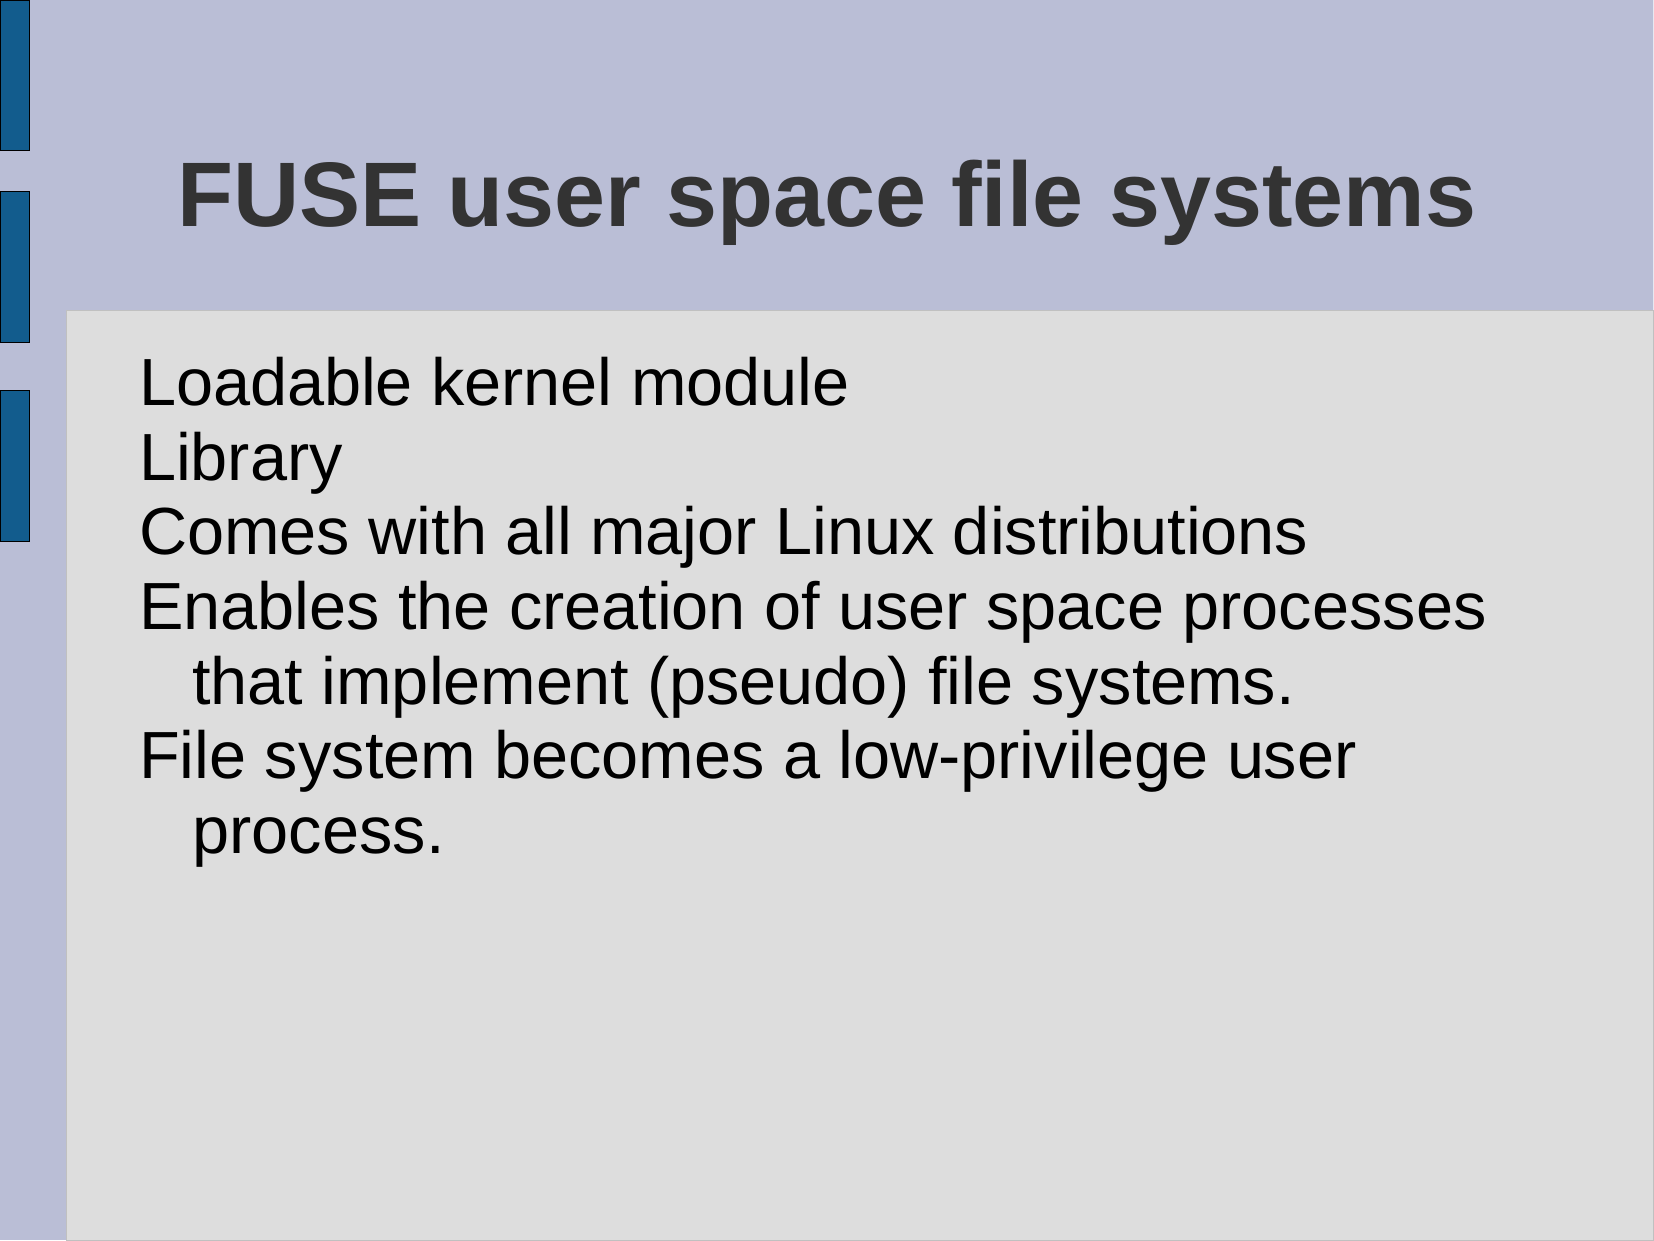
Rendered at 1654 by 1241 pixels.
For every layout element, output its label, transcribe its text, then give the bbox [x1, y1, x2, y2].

title FUSE user space file systems [121, 87, 1534, 302]
list Loadable kernel module Library Comes with all major Linux distributions Enables the creation of user space processes that implement (pseudo) file systems. File system becomes a low-privilege user process. [121, 344, 1534, 1127]
